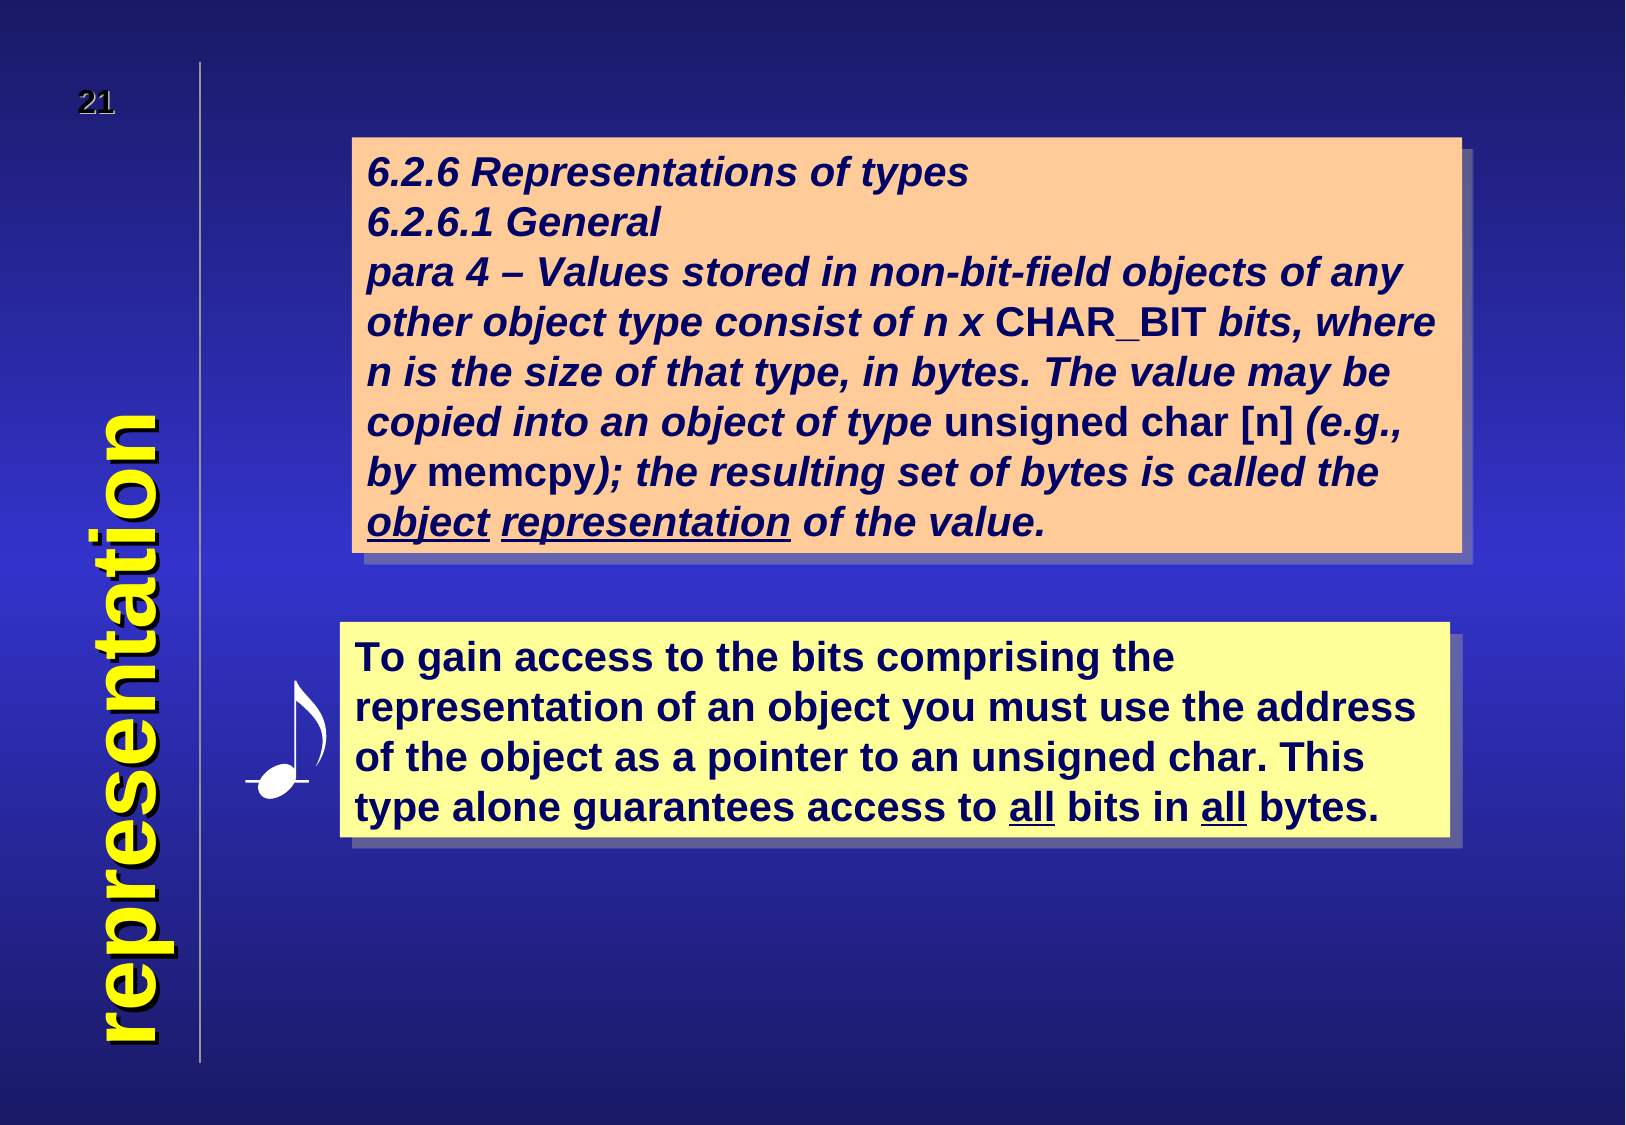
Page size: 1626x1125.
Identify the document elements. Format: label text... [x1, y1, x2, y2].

title representation [50, 187, 188, 1063]
text_box To gain access to the bits comprising the representation of an object you must use the address of the object as a pointer to an unsigned char. This type alone guarantees access to all bits in all bytes. [339, 621, 1451, 838]
text_box [245, 680, 327, 799]
text_box 6.2.6 Representations of types 6.2.6.1 General para 4 – Values stored in non-bit-field objects of any other object type consist of n x CHAR_BIT bits, where n is the size of that type, in bytes. The value may be copied into an object of type unsigned char [n] (e.g., by memcpy); the resulting set of bytes is called the object representation of the value. [351, 137, 1463, 553]
list [212, 62, 1593, 1063]
